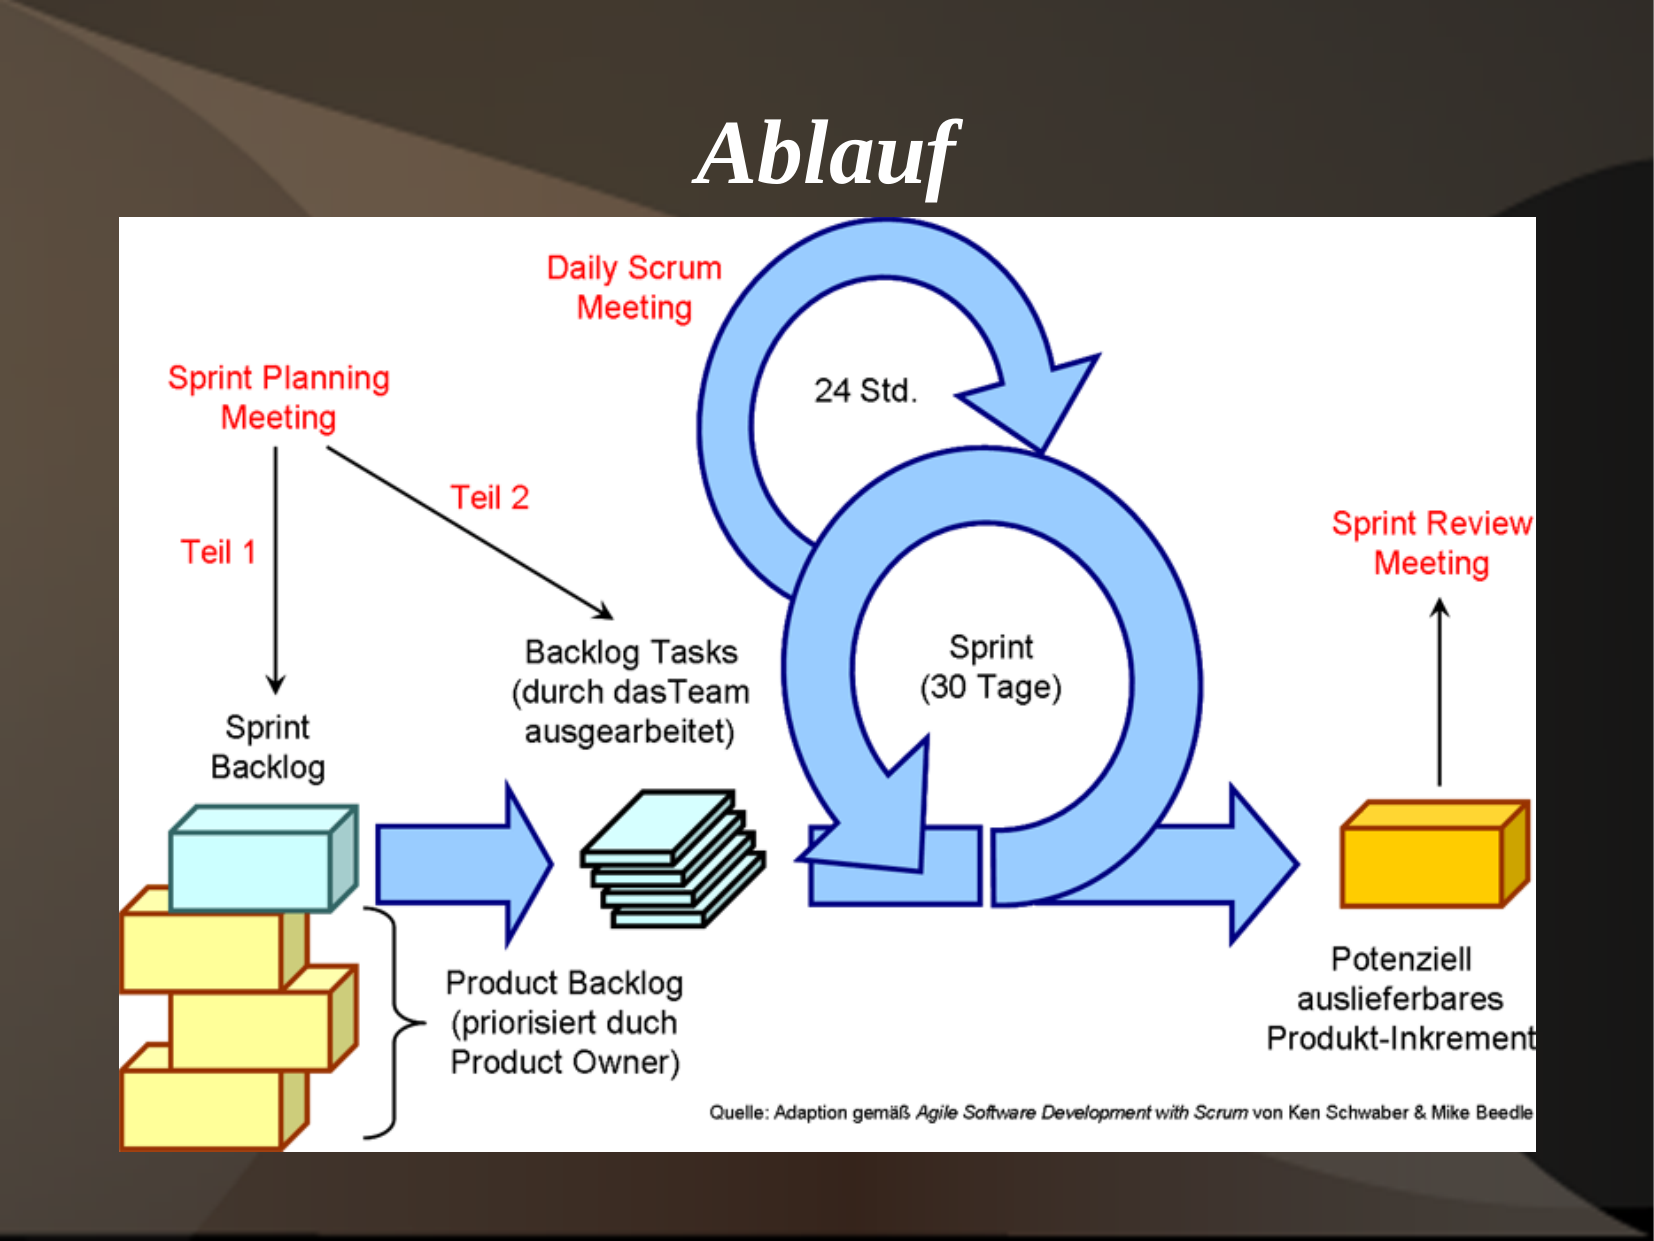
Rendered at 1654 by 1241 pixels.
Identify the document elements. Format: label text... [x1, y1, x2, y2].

title Ablauf [82, 49, 1571, 257]
picture [0, 0, 1654, 1241]
